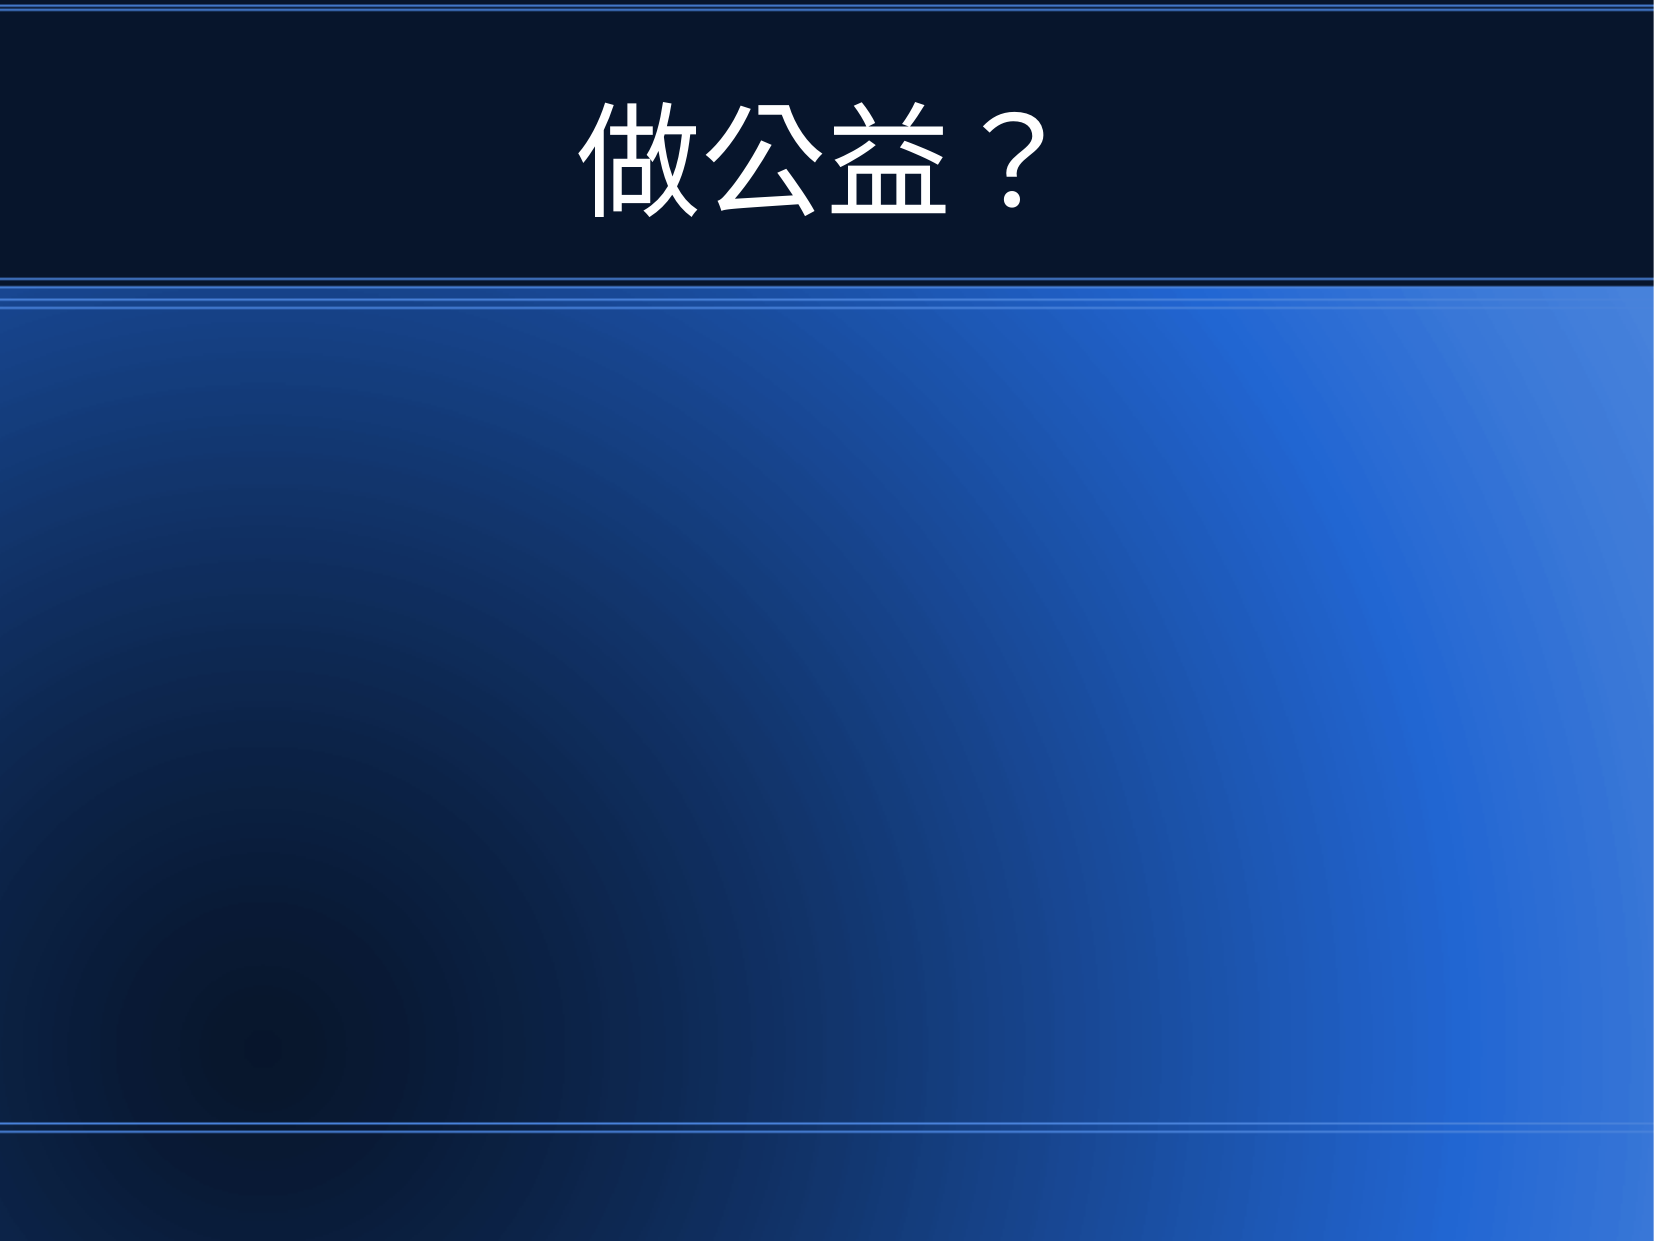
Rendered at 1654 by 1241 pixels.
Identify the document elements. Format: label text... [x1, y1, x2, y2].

title 做公益？ [82, 49, 1571, 257]
picture [0, 0, 1654, 1241]
